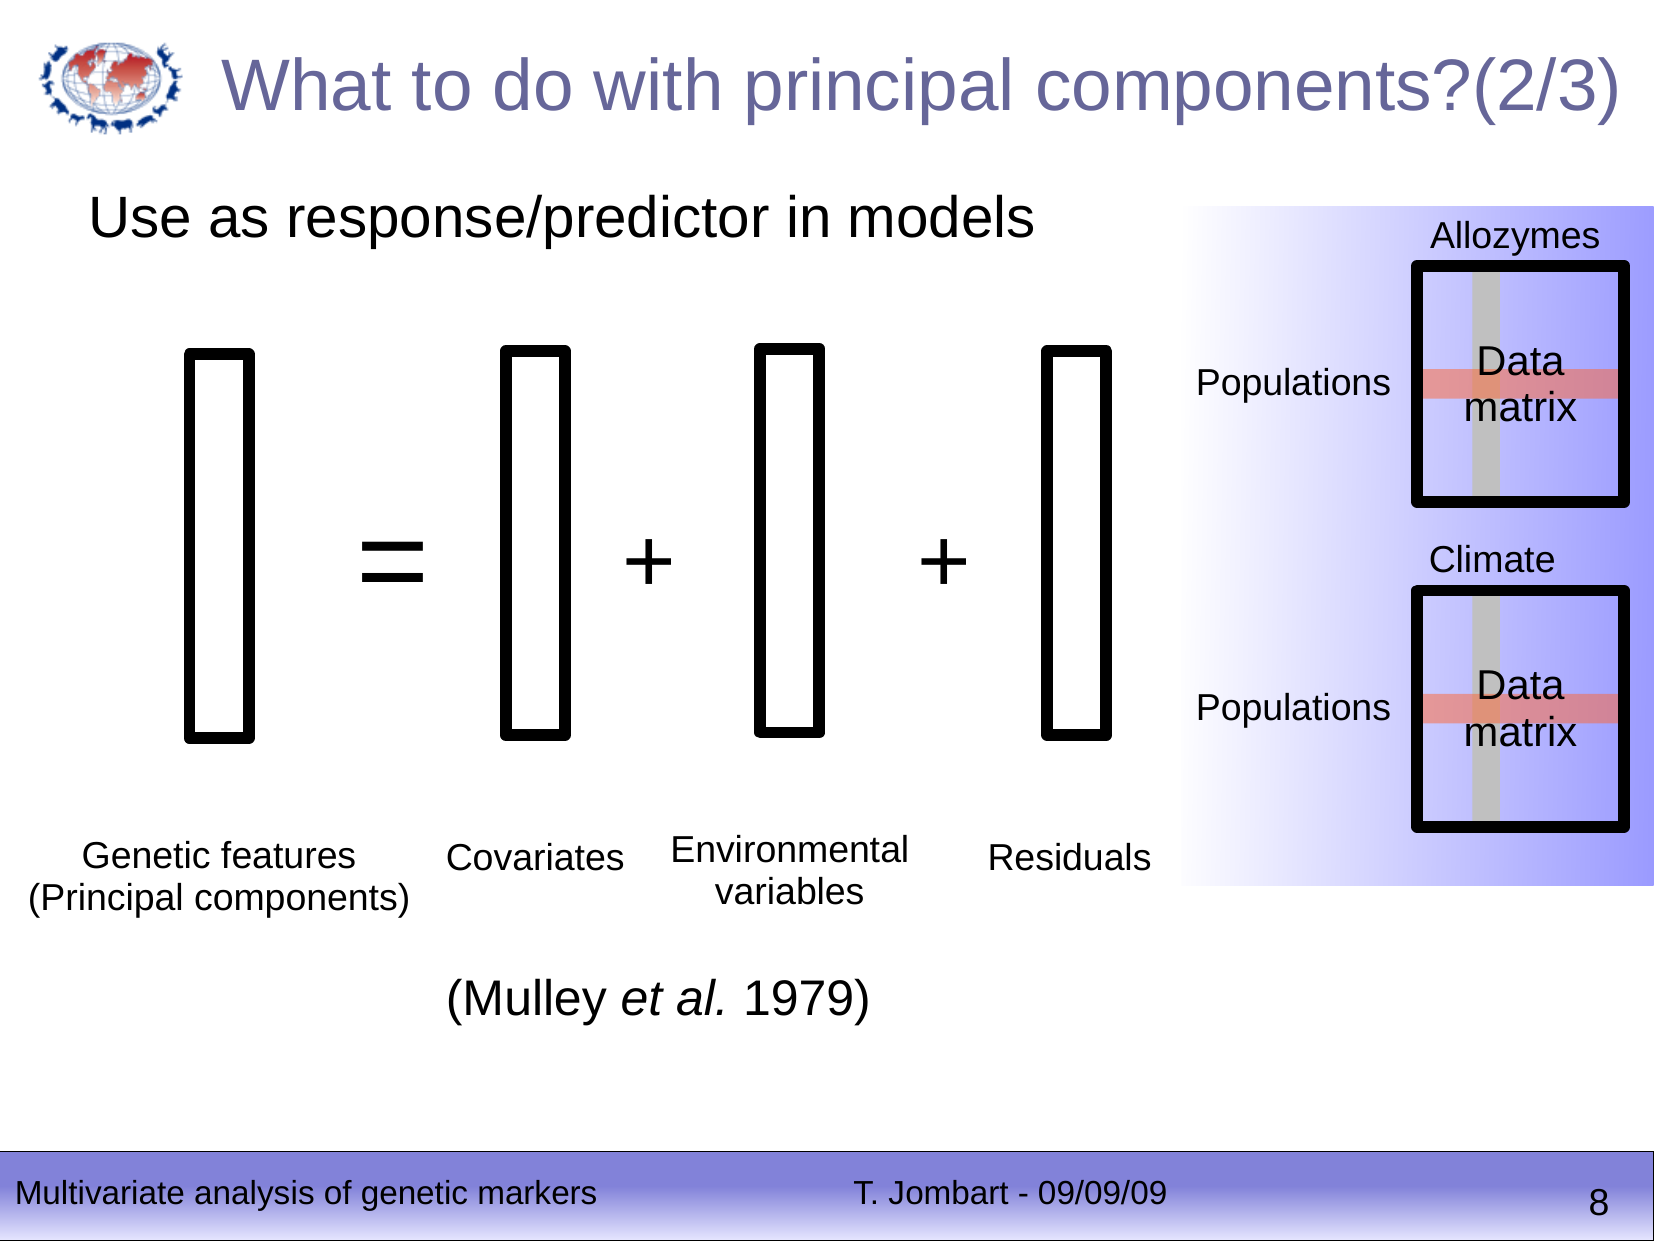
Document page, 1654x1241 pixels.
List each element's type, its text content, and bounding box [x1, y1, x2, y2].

text_box What to do with principal components?(2/3) [206, 37, 1654, 134]
text_box Climate [1413, 531, 1571, 618]
text_box Populations [1181, 354, 1406, 441]
text_box [0, 1151, 1654, 1241]
picture [25, 29, 186, 144]
text_box Residuals [972, 829, 1167, 886]
text_box + [607, 502, 691, 620]
text_box Allozymes [1415, 206, 1616, 294]
text_box Data matrix [1417, 590, 1625, 827]
text_box Covariates [431, 829, 640, 886]
text_box (Mulley et al. 1979) [430, 962, 886, 1034]
text_box Data matrix [1417, 265, 1625, 502]
text_box Environmental variables [655, 821, 925, 920]
text_box = [342, 483, 426, 638]
text_box + [903, 502, 1012, 620]
text_box Use as response/predictor in models [0, 177, 1052, 258]
text_box T. Jombart - 09/09/09 [838, 1167, 1202, 1225]
text_box Populations [1181, 679, 1406, 766]
text_box Genetic features (Principal components) [13, 826, 426, 926]
text_box [1181, 206, 1654, 886]
text_box Multivariate analysis of genetic markers [0, 1167, 614, 1220]
text_box 8 [1573, 1174, 1625, 1232]
